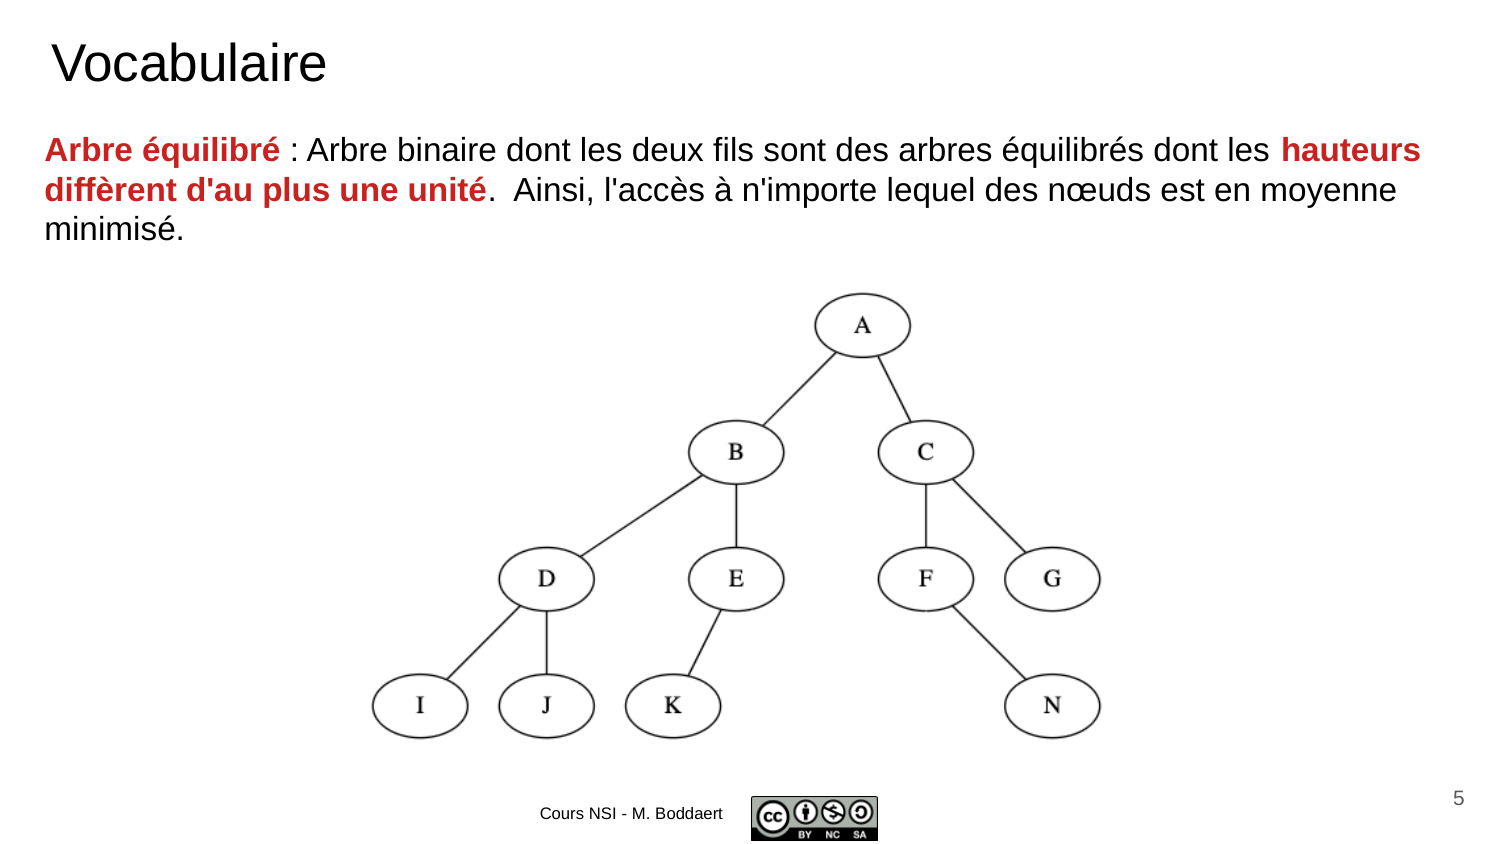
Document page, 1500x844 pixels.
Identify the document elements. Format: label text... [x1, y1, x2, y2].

picture [366, 287, 1107, 745]
slide_number <numéro> [1389, 764, 1480, 830]
text_box Arbre équilibré : Arbre binaire dont les deux fils sont des arbres équilibrés dont les hauteurs diffèrent d'au plus une unité. Ainsi, l'accès à n'importe lequel des nœuds est en moyenne minimisé. [29, 120, 1477, 207]
picture [751, 796, 878, 841]
title Vocabulaire [51, 13, 1449, 108]
